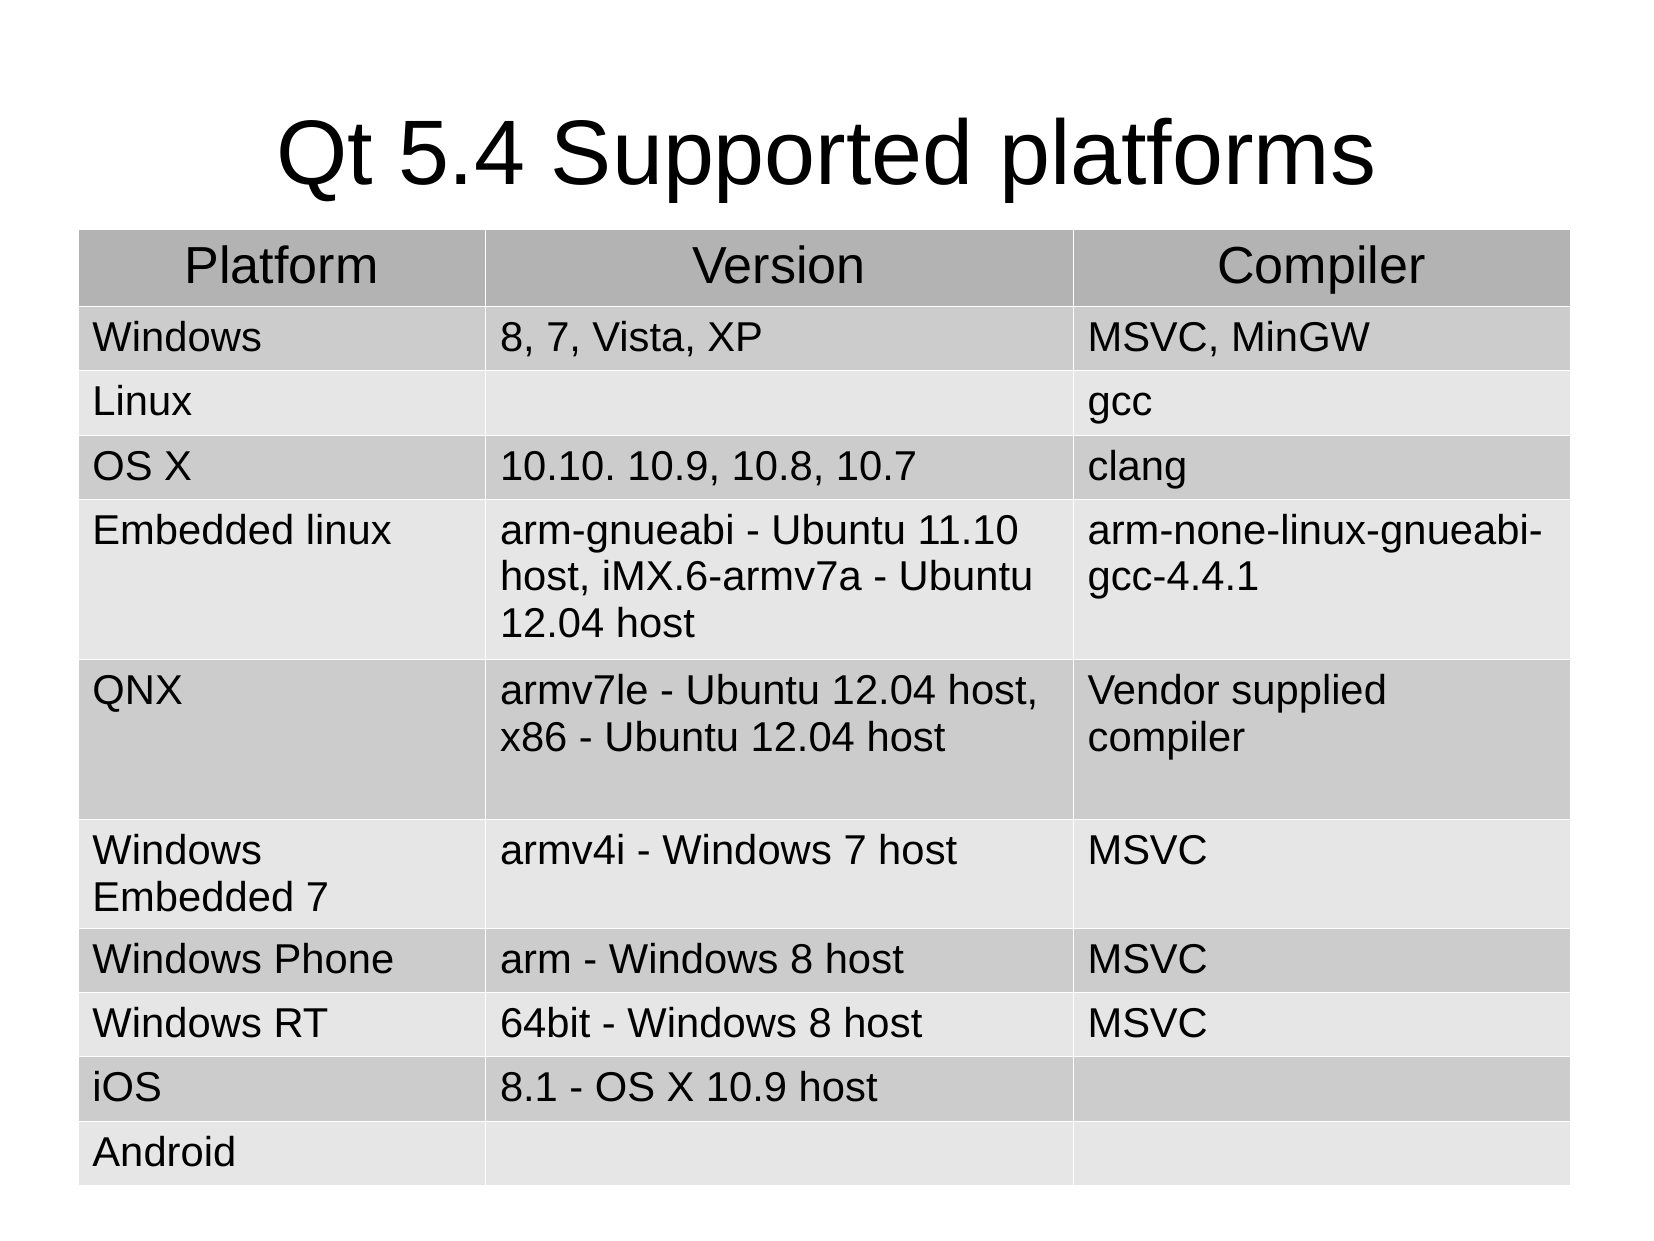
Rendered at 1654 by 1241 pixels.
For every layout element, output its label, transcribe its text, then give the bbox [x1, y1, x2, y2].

table_cell armv7le - Ubuntu 12.04 host, x86 - Ubuntu 12.04 host [486, 660, 1073, 819]
table_cell MSVC, MinGW [1074, 307, 1570, 370]
table_cell clang [1074, 436, 1570, 499]
table_cell gcc [1074, 371, 1570, 435]
table_cell [486, 371, 1073, 435]
table_cell Vendor supplied compiler [1074, 660, 1570, 819]
table_cell 8.1 - OS X 10.9 host [486, 1057, 1073, 1121]
table_cell Linux [79, 371, 485, 435]
table_cell iOS [79, 1057, 485, 1121]
table_cell arm-none-linux-gnueabi-gcc-4.4.1 [1074, 500, 1570, 659]
table_cell MSVC [1074, 820, 1570, 928]
table_cell arm - Windows 8 host [486, 929, 1073, 992]
table_cell arm-gnueabi - Ubuntu 11.10 host, iMX.6-armv7a - Ubuntu 12.04 host [486, 500, 1073, 659]
table_cell QNX [79, 660, 485, 819]
table_cell MSVC [1074, 993, 1570, 1056]
table_cell [1074, 1122, 1570, 1185]
table_cell Windows [79, 307, 485, 370]
table_cell 64bit - Windows 8 host [486, 993, 1073, 1056]
table_cell [1074, 1057, 1570, 1121]
table_header Compiler [1074, 230, 1570, 306]
table_cell MSVC [1074, 929, 1570, 992]
table_cell OS X [79, 436, 485, 499]
table_cell [486, 1122, 1073, 1185]
table_cell Windows RT [79, 993, 485, 1056]
title Qt 5.4 Supported platforms [82, 49, 1571, 229]
table_cell Embedded linux [79, 500, 485, 659]
table_header Version [486, 230, 1073, 306]
table_cell armv4i - Windows 7 host [486, 820, 1073, 928]
table_cell 10.10. 10.9, 10.8, 10.7 [486, 436, 1073, 499]
table_header Platform [79, 230, 485, 306]
table_cell Windows Phone [79, 929, 485, 992]
table_cell 8, 7, Vista, XP [486, 307, 1073, 370]
table_cell Android [79, 1122, 485, 1185]
table_cell Windows Embedded 7 [79, 820, 485, 928]
